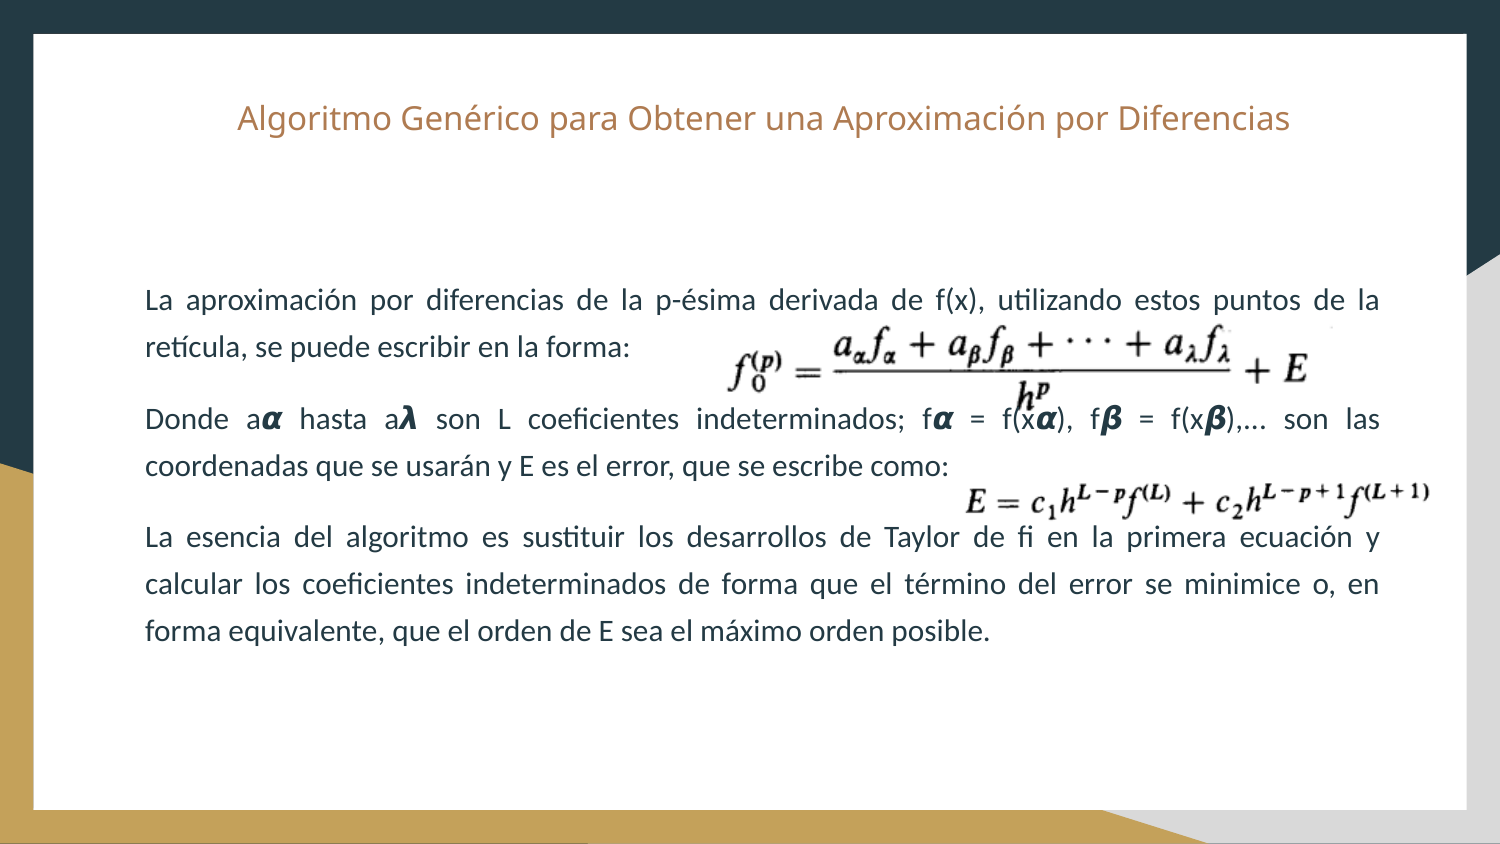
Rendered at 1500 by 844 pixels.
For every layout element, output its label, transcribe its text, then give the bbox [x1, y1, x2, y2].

picture [1398, 454, 1451, 548]
list La aproximación por diferencias de la p-ésima derivada de f(x), utilizando estos puntos de la retícula, se puede escribir en la forma: Donde a𝞪 hasta a𝞴 son L coeficientes indeterminados; f𝞪 = f(x𝞪), f𝞫 = f(x𝞫),... son las coordenadas que se usarán y E es el error, que se escribe como: La esencia del algoritmo es sustituir los desarrollos de Taylor de fi en la primera ecuación y calcular los coeficientes indeterminados de forma que el término del error se minimice o, en forma equivalente, que el orden de E sea el máximo orden posible. [130, 256, 1398, 844]
title Algoritmo Genérico para Obtener una Aproximación por Diferencias [125, 80, 1403, 184]
